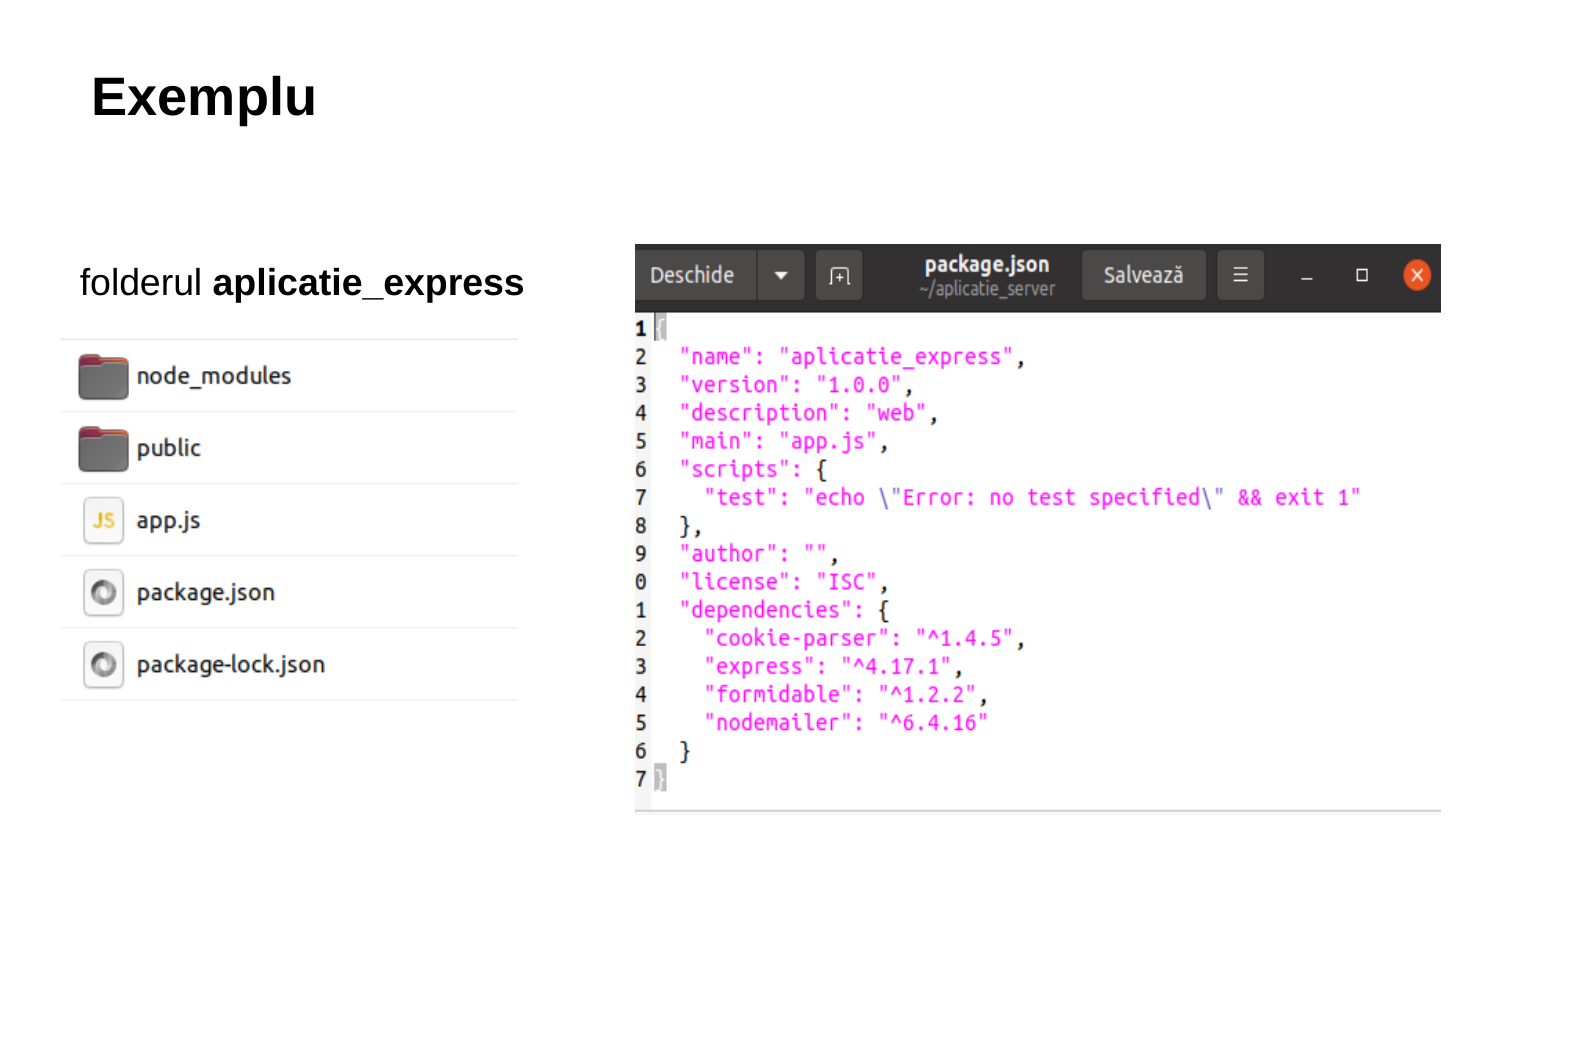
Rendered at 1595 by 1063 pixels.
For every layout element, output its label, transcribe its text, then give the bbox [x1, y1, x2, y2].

picture [635, 244, 1441, 816]
text_box Exemplu [76, 59, 451, 135]
picture [60, 334, 518, 726]
text_box folderul aplicatie_express [64, 253, 540, 311]
